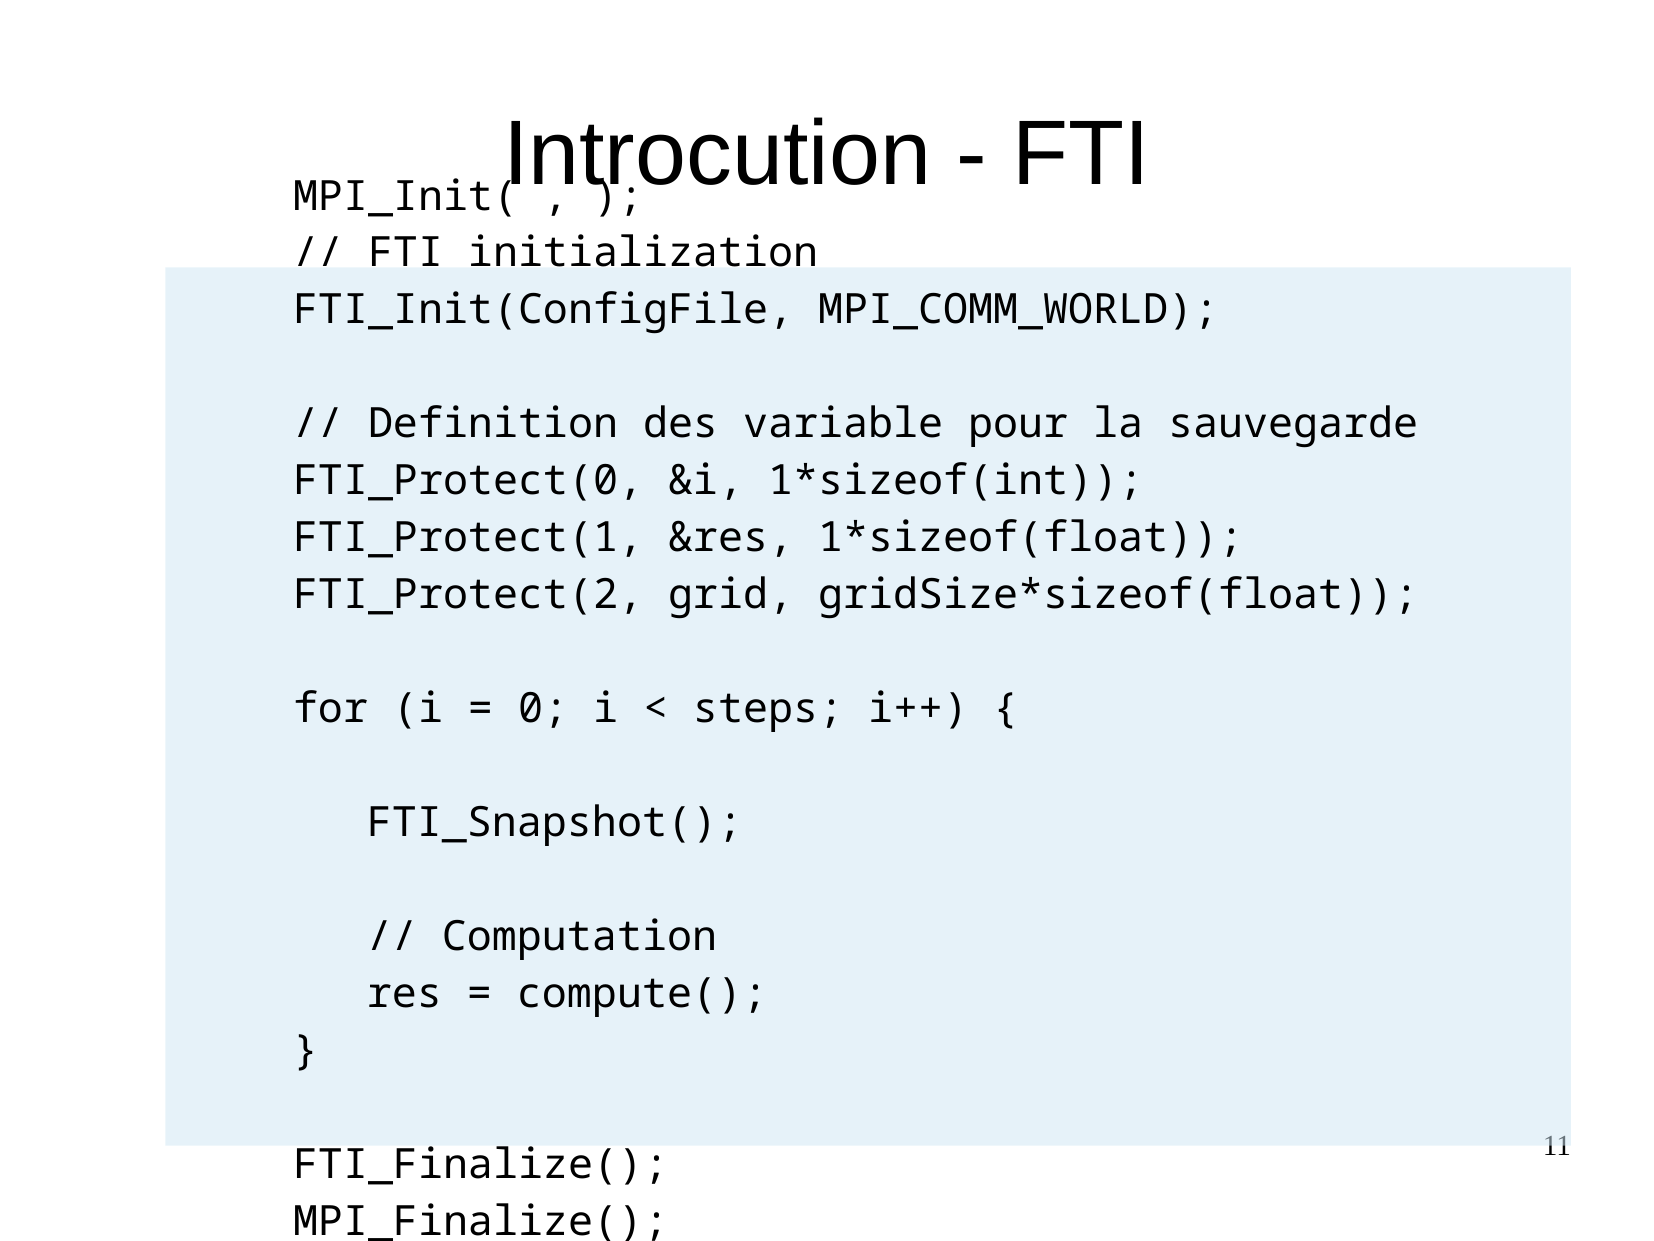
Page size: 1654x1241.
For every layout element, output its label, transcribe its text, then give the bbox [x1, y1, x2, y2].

text_box MPI_Init( , ); // FTI initialization FTI_Init(ConfigFile, MPI_COMM_WORLD); // Definition des variable pour la sauvegarde FTI_Protect(0, &i, 1*sizeof(int)); FTI_Protect(1, &res, 1*sizeof(float)); FTI_Protect(2, grid, gridSize*sizeof(float)); for (i = 0; i < steps; i++) { FTI_Snapshot(); // Computation res = compute(); } FTI_Finalize(); MPI_Finalize(); [165, 267, 1571, 1146]
title Introcution - FTI [82, 49, 1571, 257]
